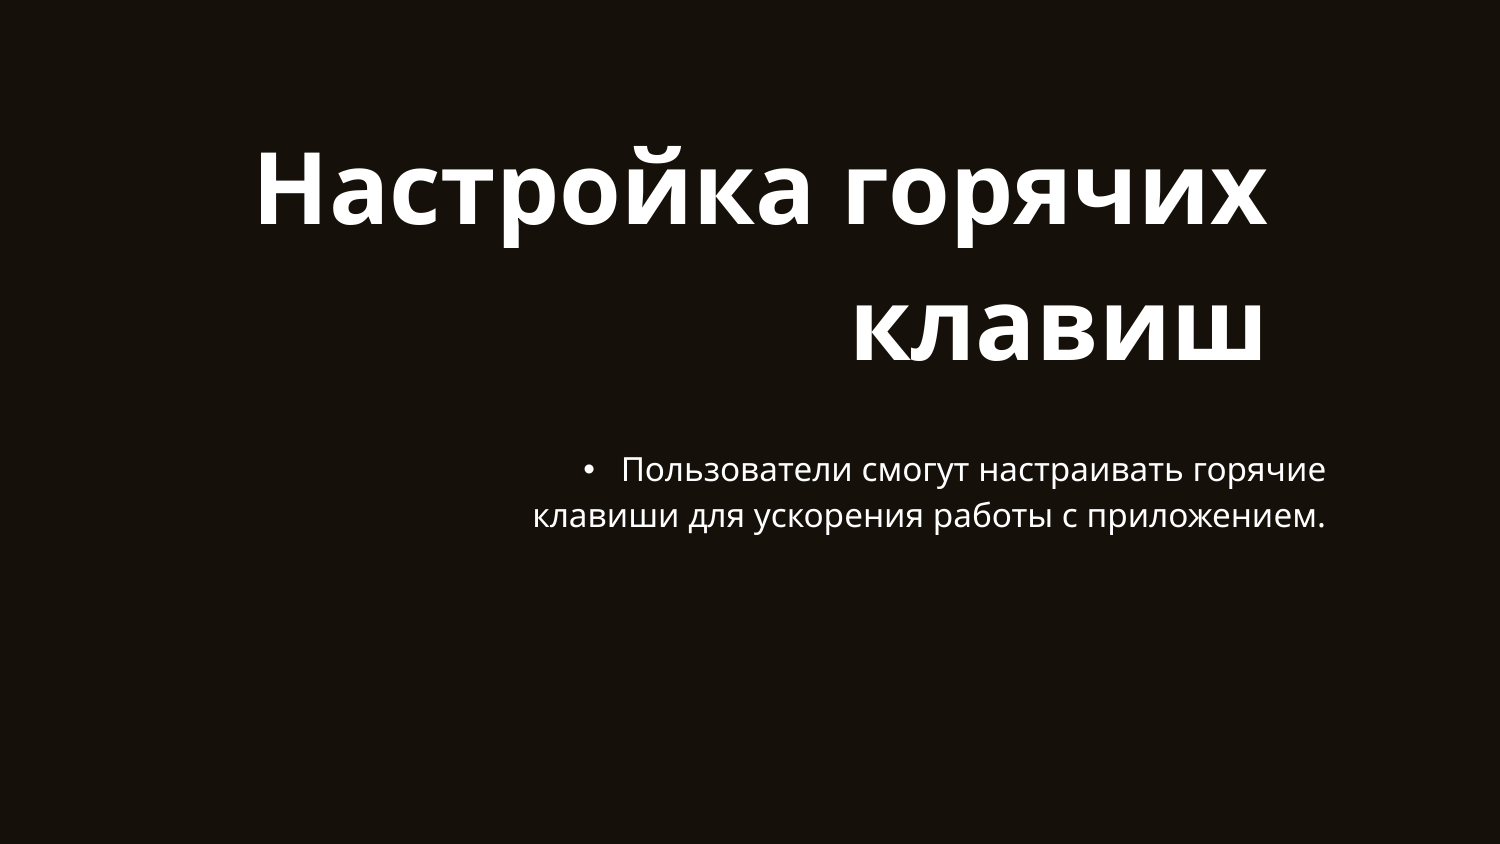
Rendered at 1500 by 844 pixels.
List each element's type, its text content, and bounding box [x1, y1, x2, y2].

title Настройка горячих клавиш [237, 101, 1372, 405]
subtitle Пользователи смогут настраивать горячие клавиши для ускорения работы с приложением. [442, 431, 1372, 743]
